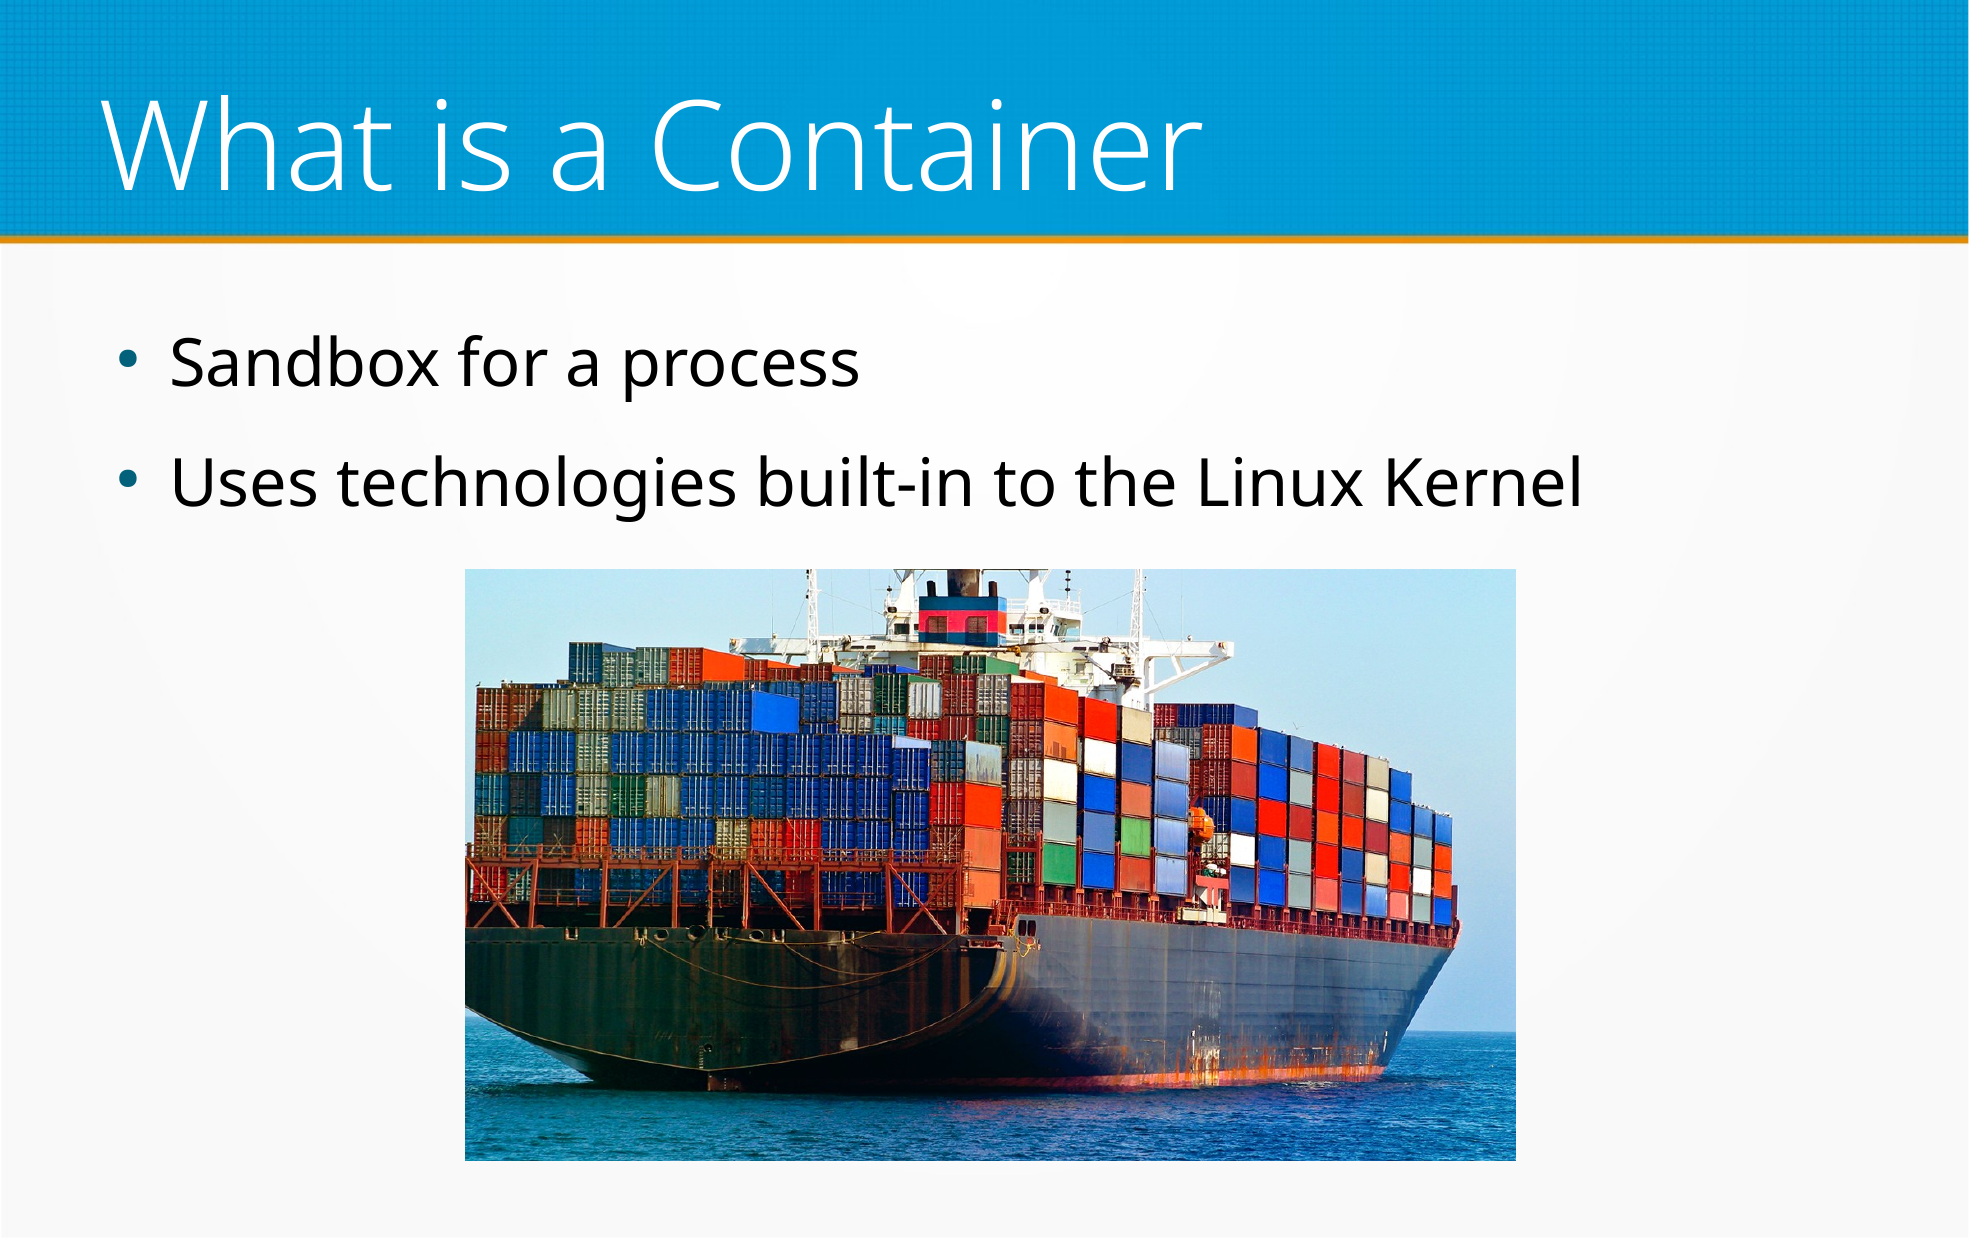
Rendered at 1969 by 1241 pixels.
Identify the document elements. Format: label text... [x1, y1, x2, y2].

picture [0, 233, 1969, 1241]
list Sandbox for a process Uses technologies built-in to the Linux Kernel [98, 315, 1861, 1081]
title What is a Container [98, 19, 1870, 227]
